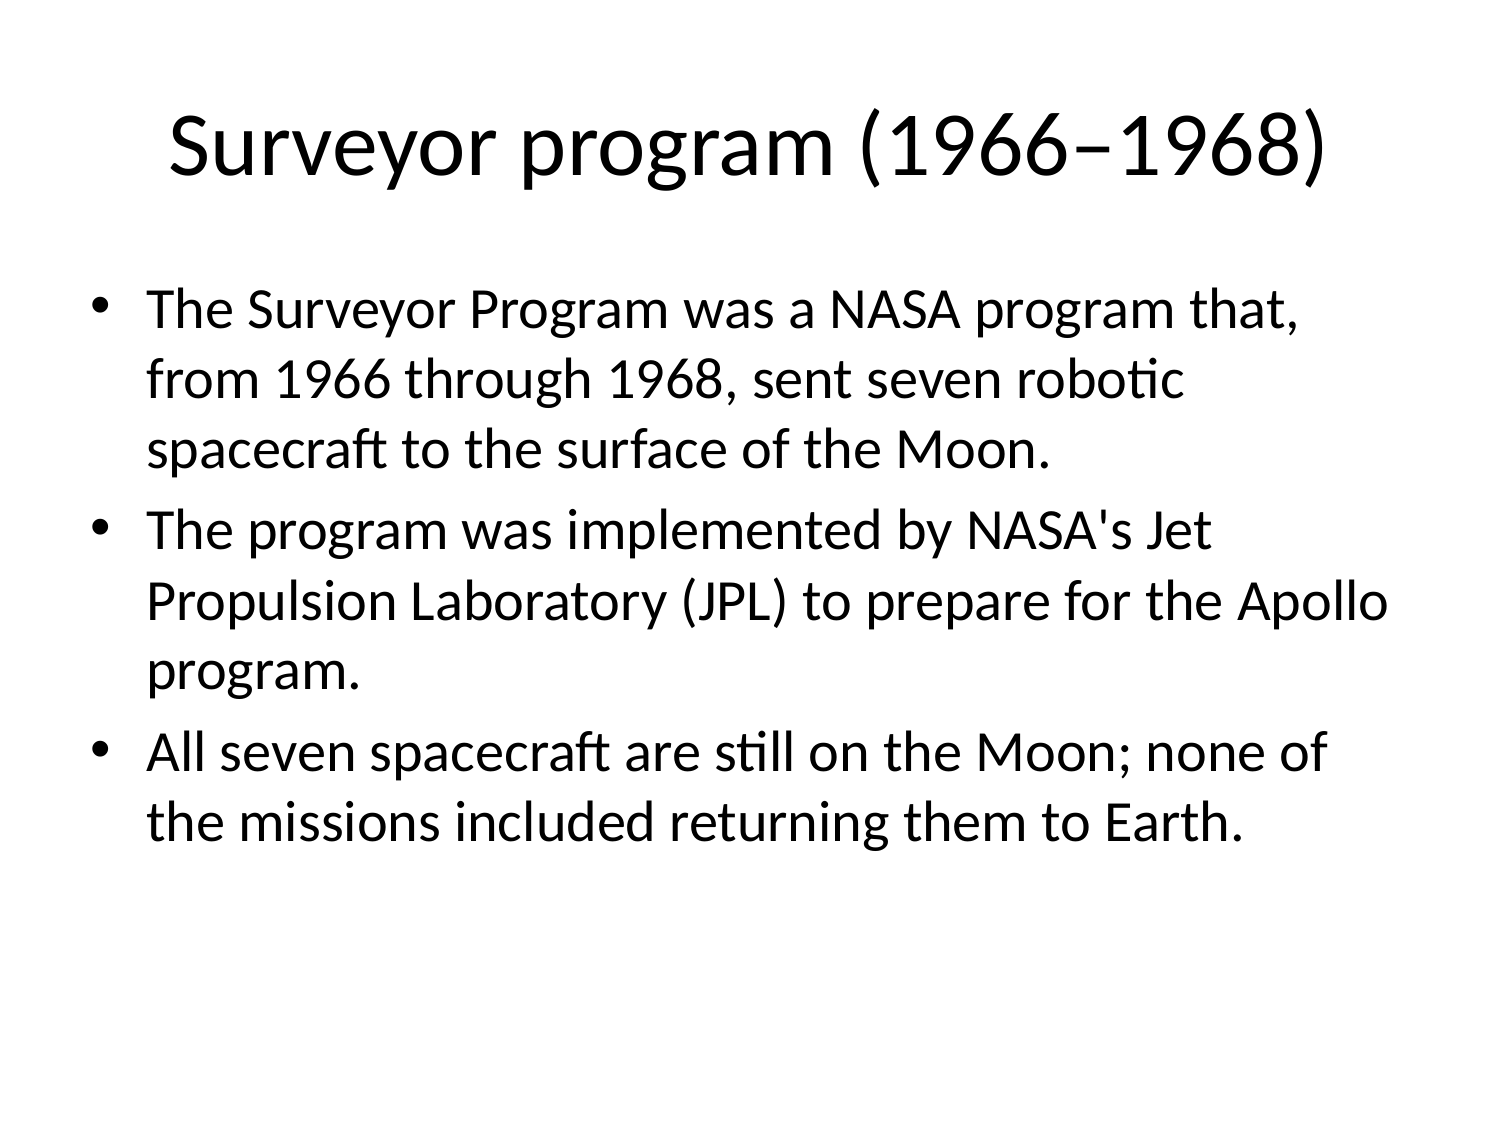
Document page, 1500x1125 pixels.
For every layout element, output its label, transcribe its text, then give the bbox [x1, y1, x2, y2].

list The Surveyor Program was a NASA program that, from 1966 through 1968, sent seven robotic spacecraft to the surface of the Moon. The program was implemented by NASA's Jet Propulsion Laboratory (JPL) to prepare for the Apollo program. All seven spacecraft are still on the Moon; none of the missions included returning them to Earth. [75, 262, 1425, 1005]
title Surveyor program (1966–1968) [75, 45, 1425, 233]
